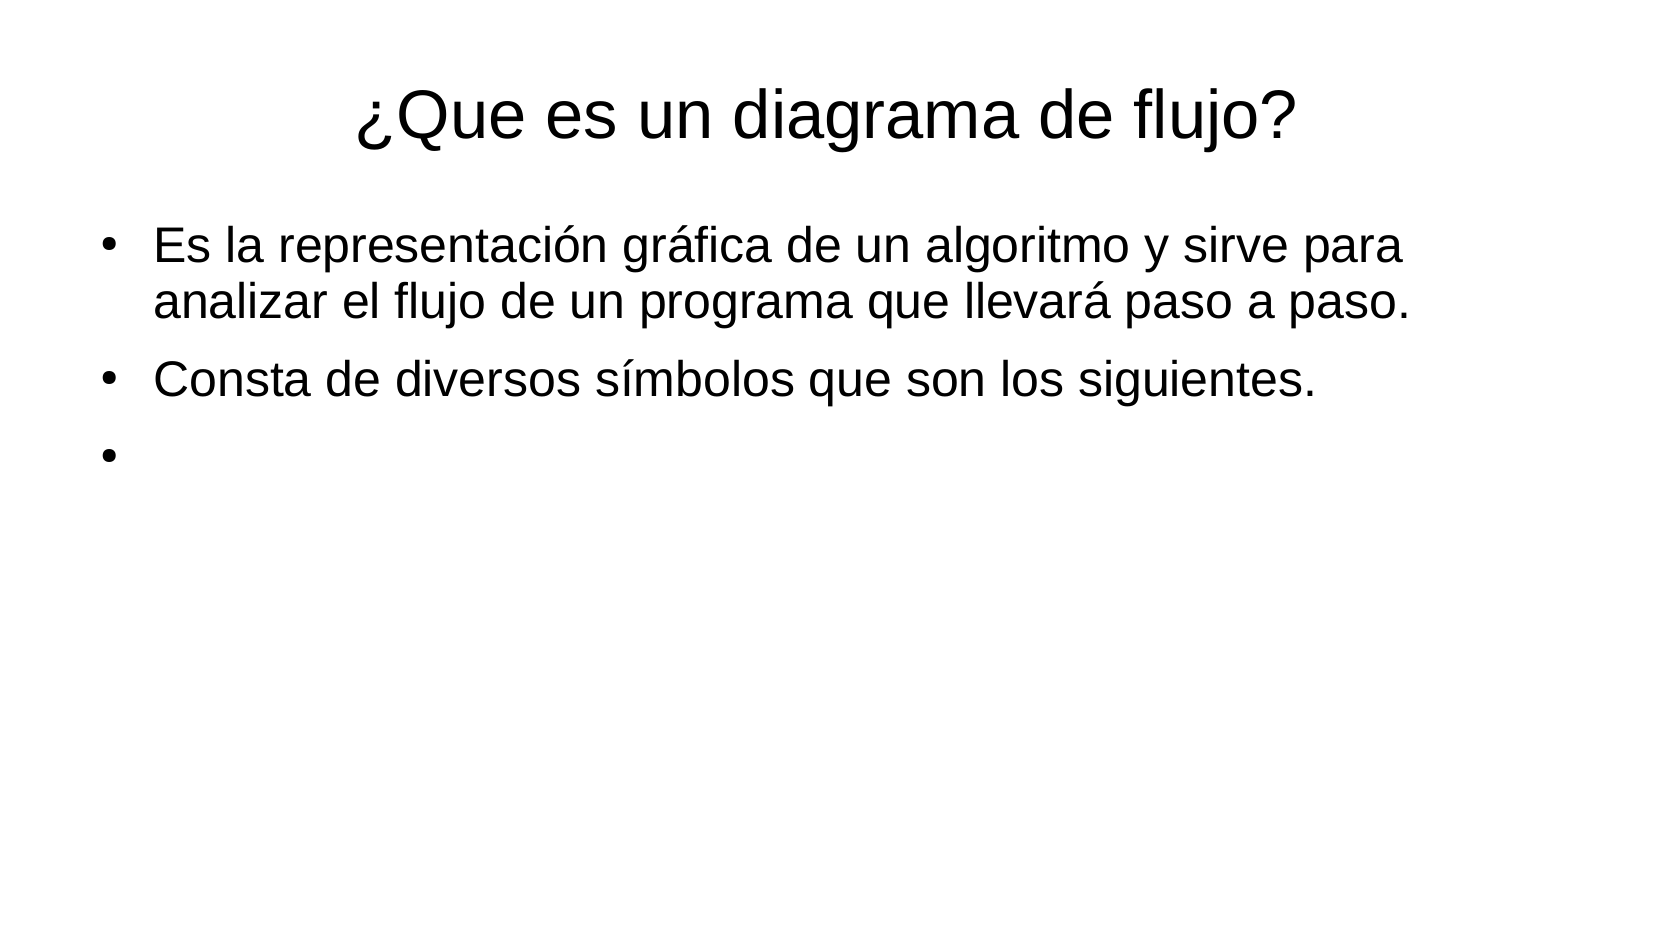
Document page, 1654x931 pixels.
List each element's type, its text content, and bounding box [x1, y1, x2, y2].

title ¿Que es un diagrama de flujo? [82, 37, 1571, 193]
list Es la representación gráfica de un algoritmo y sirve para analizar el flujo de un programa que llevará paso a paso. Consta de diversos símbolos que son los siguientes. [82, 217, 1571, 758]
